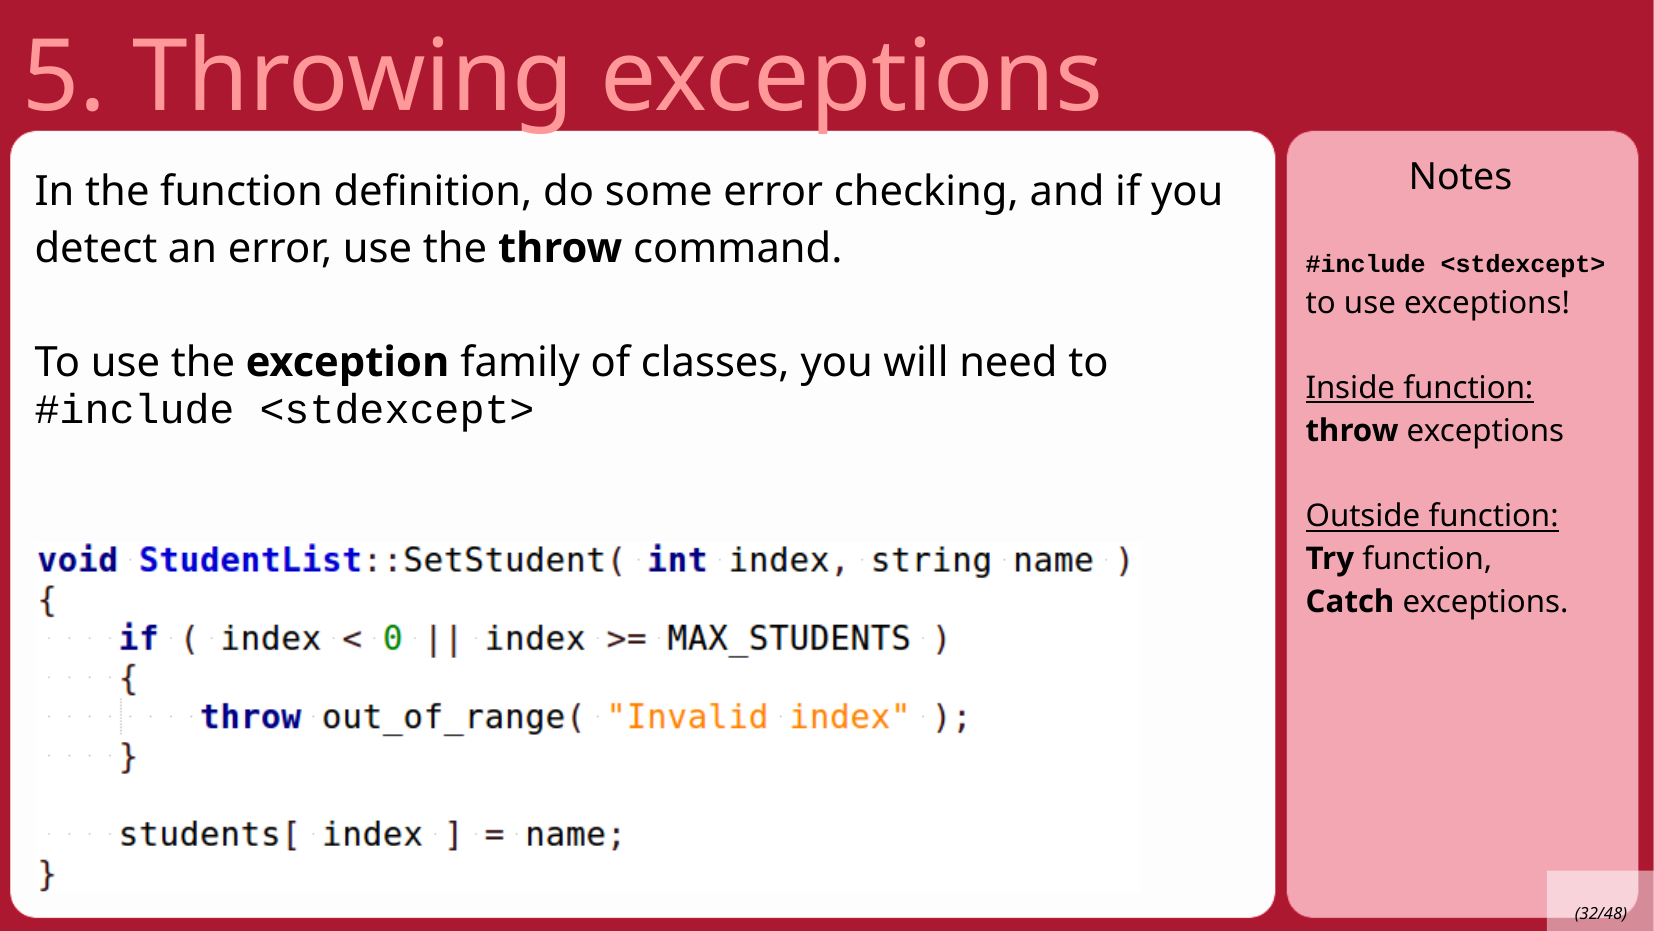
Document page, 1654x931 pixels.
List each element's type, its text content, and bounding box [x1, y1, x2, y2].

picture [0, 0, 1654, 931]
text_box (<number>/48) [1546, 877, 1654, 931]
title 5. Throwing exceptions [22, 7, 1511, 136]
text_box In the function definition, do some error checking, and if you detect an error, use the throw command. To use the exception family of classes, you will need to #include <stdexcept> [34, 160, 1247, 397]
text_box Notes #include <stdexcept> to use exceptions! Inside function: throw exceptions Outside function: Try function, Catch exceptions. [1290, 141, 1631, 552]
